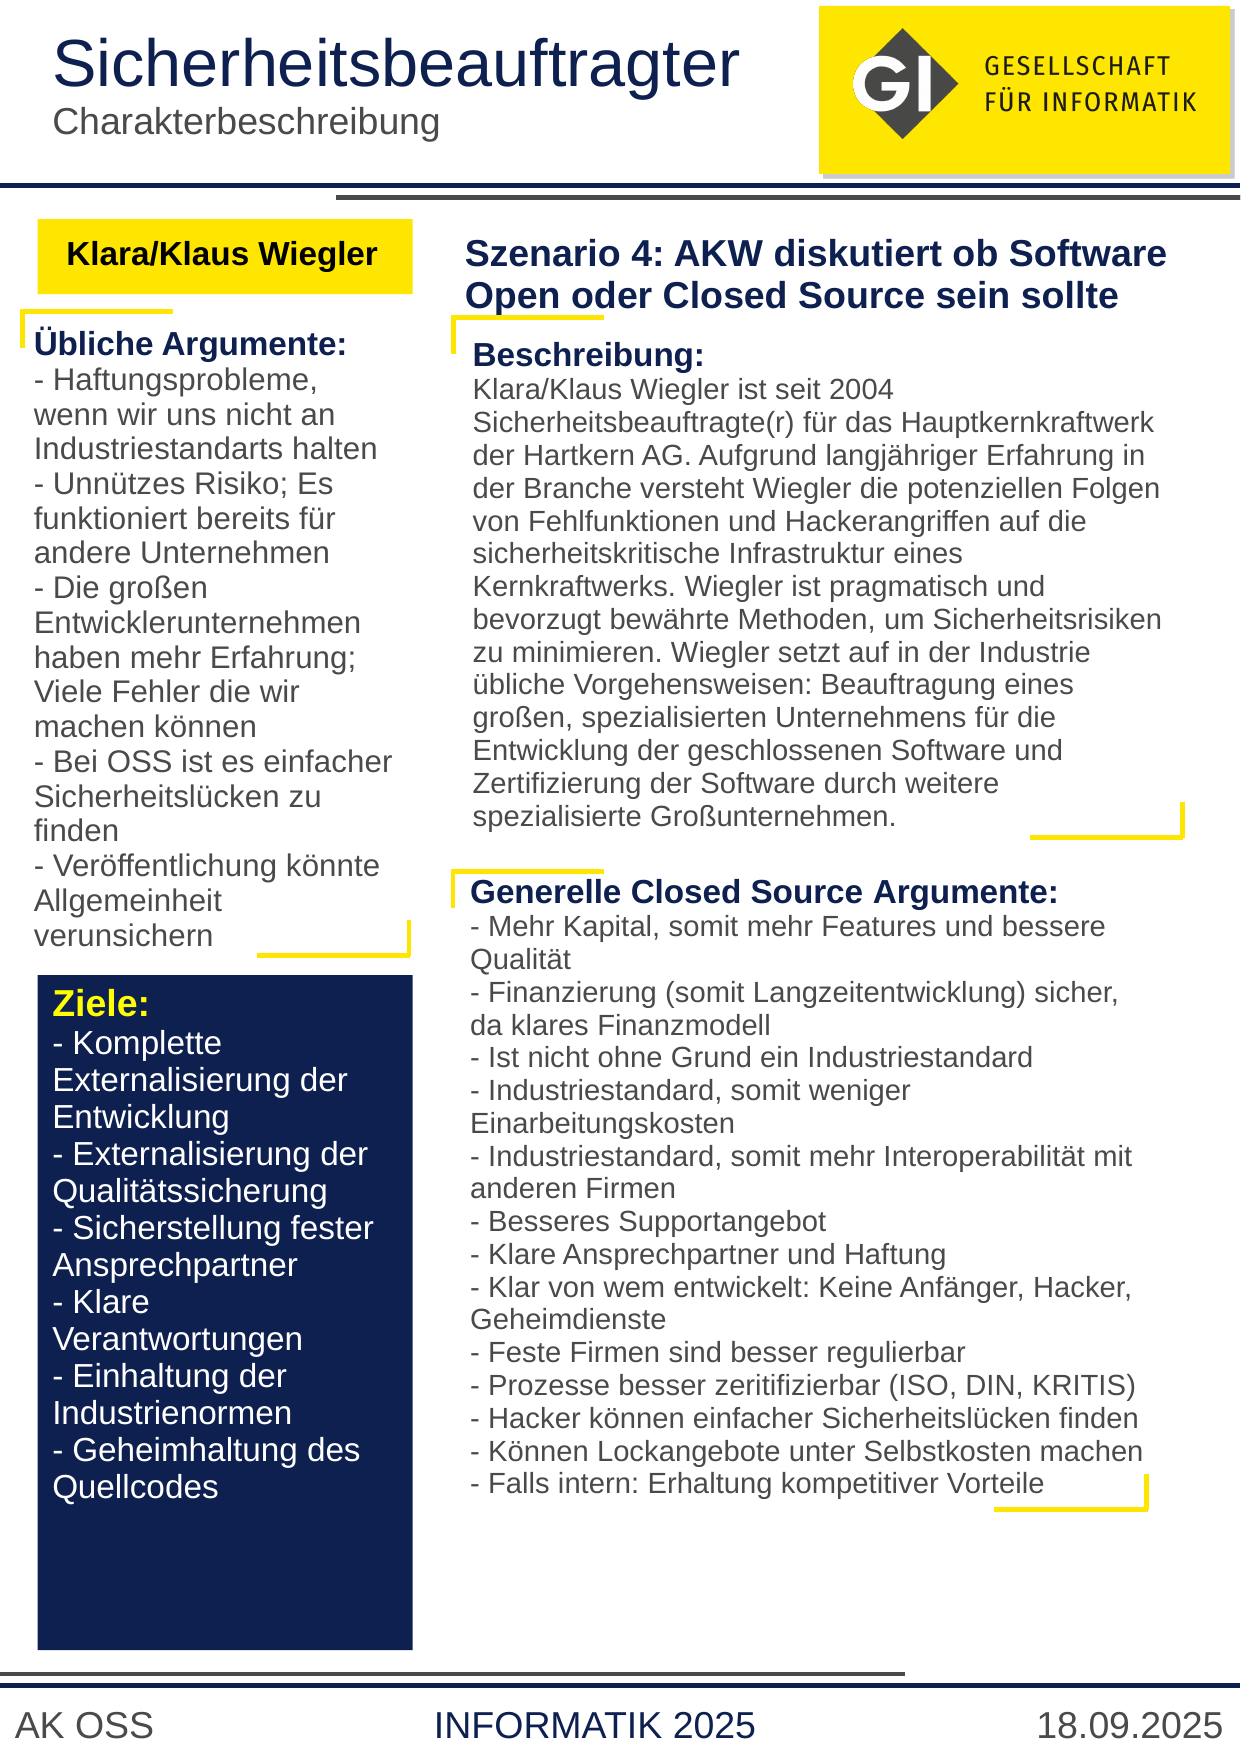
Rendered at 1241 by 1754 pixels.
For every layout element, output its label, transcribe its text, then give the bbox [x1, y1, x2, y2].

text_box Übliche Argumente: - Haftungsprobleme, wenn wir uns nicht an Industriestandarts halten - Unnützes Risiko; Es funktioniert bereits für andere Unternehmen - Die großen Entwicklerunternehmen haben mehr Erfahrung; Viele Fehler die wir machen können - Bei OSS ist es einfacher Sicherheitslücken zu finden - Veröffentlichung könnte Allgemeinheit verunsichern [18, 317, 413, 960]
text_box 18.09.2025 [1021, 1697, 1239, 1754]
text_box Generelle Closed Source Argumente: - Mehr Kapital, somit mehr Features und bessere Qualität - Finanzierung (somit Langzeitentwicklung) sicher, da klares Finanzmodell - Ist nicht ohne Grund ein Industriestandard - Industriestandard, somit weniger Einarbeitungskosten - Industriestandard, somit mehr Interoperabilität mit anderen Firmen - Besseres Supportangebot - Klare Ansprechpartner und Haftung - Klar von wem entwickelt: Keine Anfänger, Hacker, Geheimdienste - Feste Firmen sind besser regulierbar - Prozesse besser zeritifizierbar (ISO, DIN, KRITIS) - Hacker können einfacher Sicherheitslücken finden - Können Lockangebote unter Selbstkosten machen - Falls intern: Erhaltung kompetitiver Vorteile [455, 865, 1168, 1595]
text_box AK OSS [0, 1697, 170, 1754]
text_box [37, 219, 413, 228]
text_box Klara/Klaus Wiegler [0, 228, 450, 317]
text_box Szenario 4: AKW diskutiert ob Software Open oder Closed Source sein sollte [450, 225, 1238, 324]
picture [853, 28, 1196, 139]
text_box Beschreibung: Klara/Klaus Wiegler ist seit 2004 Sicherheitsbeauftragte(r) für das Hauptkernkraftwerk der Hartkern AG. Aufgrund langjähriger Erfahrung in der Branche versteht Wiegler die potenziellen Folgen von Fehlfunktionen und Hackerangriffen auf die sicherheitskritische Infrastruktur eines Kernkraftwerks. Wiegler ist pragmatisch und bevorzugt bewährte Methoden, um Sicherheitsrisiken zu minimieren. Wiegler setzt auf in der Industrie übliche Vorgehensweisen: Beauftragung eines großen, spezialisierten Unternehmens für die Entwicklung der geschlossenen Software und Zertifizierung der Software durch weitere spezialisierte Großunternehmen. [457, 328, 1189, 971]
text_box Sicherheitsbeauftragter Charakterbeschreibung [37, 18, 788, 169]
text_box Ziele: - Komplette Externalisierung der Entwicklung - Externalisierung der Qualitätssicherung - Sicherstellung fester Ansprechpartner - Klare Verantwortungen - Einhaltung der Industrienormen - Geheimhaltung des Quellcodes [37, 975, 413, 1651]
text_box INFORMATIK 2025 [419, 1697, 772, 1754]
text_box [819, 5, 1231, 174]
